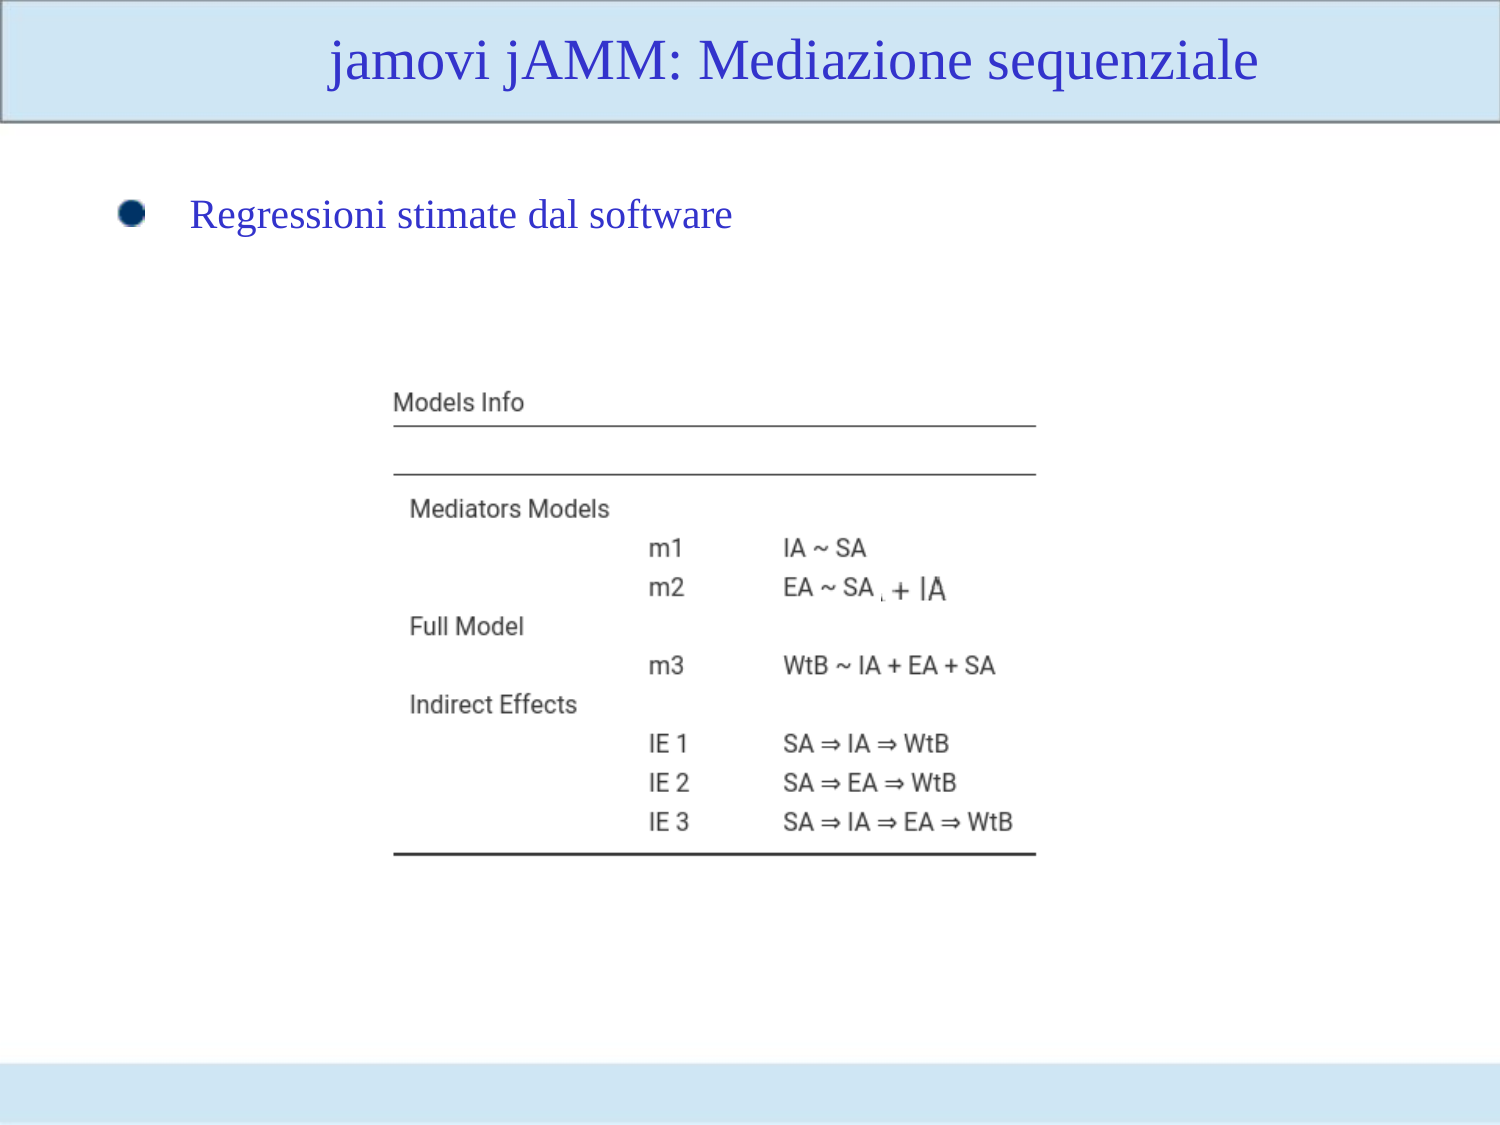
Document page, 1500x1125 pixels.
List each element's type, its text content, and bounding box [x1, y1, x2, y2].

picture [0, 0, 1500, 1125]
title jamovi jAMM: Mediazione sequenziale [138, 0, 1451, 113]
text_box Regressioni stimate dal software [99, 179, 1438, 245]
